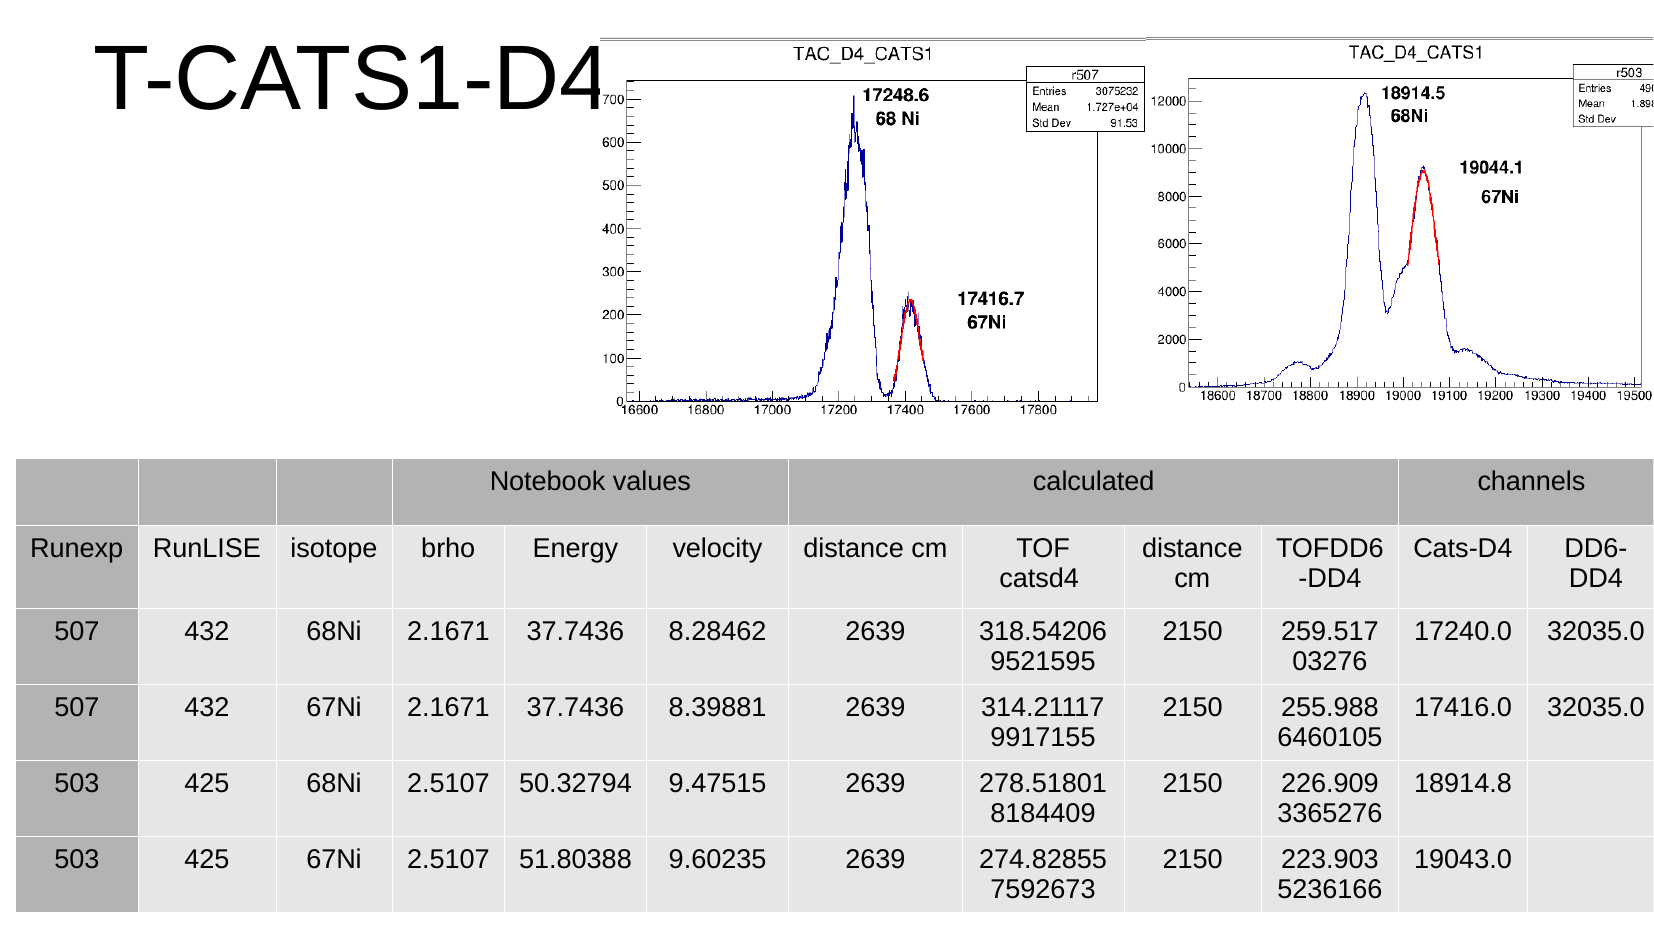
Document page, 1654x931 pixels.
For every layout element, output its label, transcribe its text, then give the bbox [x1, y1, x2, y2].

table_cell 68Ni [277, 609, 392, 684]
table_header channels [1399, 459, 1654, 525]
table_cell [1528, 837, 1654, 912]
table_cell 278.518018184409 [963, 761, 1124, 836]
picture [600, 37, 1654, 436]
table_cell distance cm [789, 526, 962, 608]
title T-CATS1-D4 [0, 0, 705, 156]
table_cell 8.39881 [647, 685, 788, 760]
table_cell 2150 [1125, 685, 1261, 760]
table_header calculated [789, 459, 1398, 525]
table_cell 318.542069521595 [963, 609, 1124, 684]
table_cell 503 [16, 837, 138, 912]
table_cell 9.60235 [647, 837, 788, 912]
table_cell 425 [139, 837, 276, 912]
table_cell 2639 [789, 685, 962, 760]
table_cell brho [393, 526, 504, 608]
table_cell velocity [647, 526, 788, 608]
table_cell 2.5107 [393, 761, 504, 836]
table_cell [1528, 761, 1654, 836]
table_cell TOF catsd4 [963, 526, 1124, 608]
table_header Notebook values [393, 459, 788, 525]
table_cell 32035.0 [1528, 609, 1654, 684]
table_cell Runexp [16, 526, 138, 608]
table_header [277, 459, 392, 525]
table_cell Energy [505, 526, 646, 608]
table_cell 37.7436 [505, 685, 646, 760]
table_cell 67Ni [277, 837, 392, 912]
table_cell 255.9886460105 [1262, 685, 1398, 760]
table_cell RunLISE [139, 526, 276, 608]
table_cell 2639 [789, 609, 962, 684]
table_cell DD6-DD4 [1528, 526, 1654, 608]
table_cell 2639 [789, 837, 962, 912]
table_cell 503 [16, 761, 138, 836]
table_cell 8.28462 [647, 609, 788, 684]
table_cell 17416.0 [1399, 685, 1527, 760]
table_cell TOFDD6-DD4 [1262, 526, 1398, 608]
table_cell 274.828557592673 [963, 837, 1124, 912]
table_cell 19043.0 [1399, 837, 1527, 912]
table_cell 425 [139, 761, 276, 836]
table_cell 432 [139, 685, 276, 760]
table_cell isotope [277, 526, 392, 608]
table_cell 432 [139, 609, 276, 684]
table_cell 2.1671 [393, 609, 504, 684]
table_header [16, 459, 138, 525]
table_cell 507 [16, 609, 138, 684]
table_cell 2.1671 [393, 685, 504, 760]
table_cell 9.47515 [647, 761, 788, 836]
table_cell 50.32794 [505, 761, 646, 836]
table_cell 67Ni [277, 685, 392, 760]
table_header [139, 459, 276, 525]
table_cell 2.5107 [393, 837, 504, 912]
table_cell 17240.0 [1399, 609, 1527, 684]
table_cell 2150 [1125, 761, 1261, 836]
table_cell 507 [16, 685, 138, 760]
table_cell 2639 [789, 761, 962, 836]
table_cell 37.7436 [505, 609, 646, 684]
table_cell 2150 [1125, 609, 1261, 684]
table_cell 259.51703276 [1262, 609, 1398, 684]
table_cell Cats-D4 [1399, 526, 1527, 608]
table_cell 51.80388 [505, 837, 646, 912]
table_cell 223.9035236166 [1262, 837, 1398, 912]
table_cell 314.211179917155 [963, 685, 1124, 760]
table_cell 68Ni [277, 761, 392, 836]
table_cell 32035.0 [1528, 685, 1654, 760]
table_cell 226.9093365276 [1262, 761, 1398, 836]
table_cell 18914.8 [1399, 761, 1527, 836]
table_cell distance cm [1125, 526, 1261, 608]
table_cell 2150 [1125, 837, 1261, 912]
